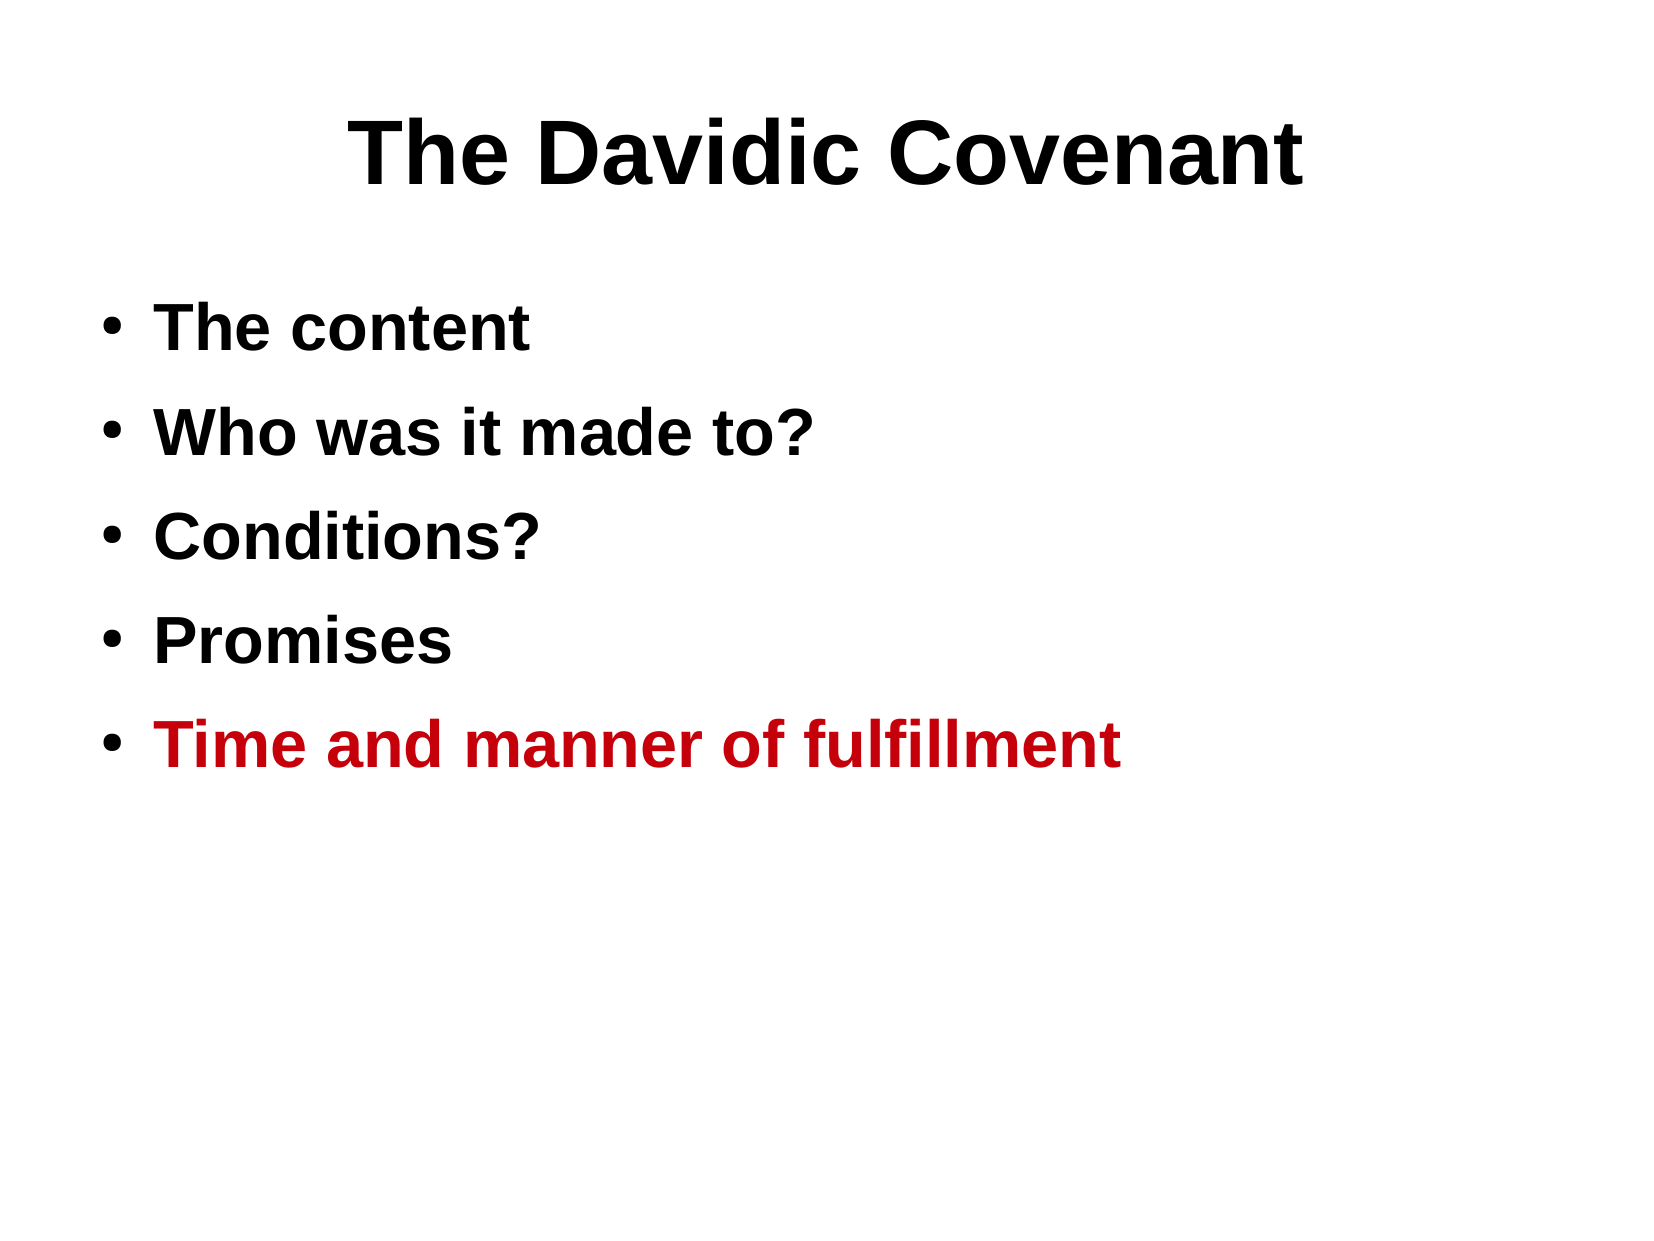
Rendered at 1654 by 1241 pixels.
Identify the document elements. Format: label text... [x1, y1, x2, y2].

list The content Who was it made to? Conditions? Promises Time and manner of fulfillment [82, 290, 1571, 1109]
title The Davidic Covenant [82, 49, 1571, 257]
